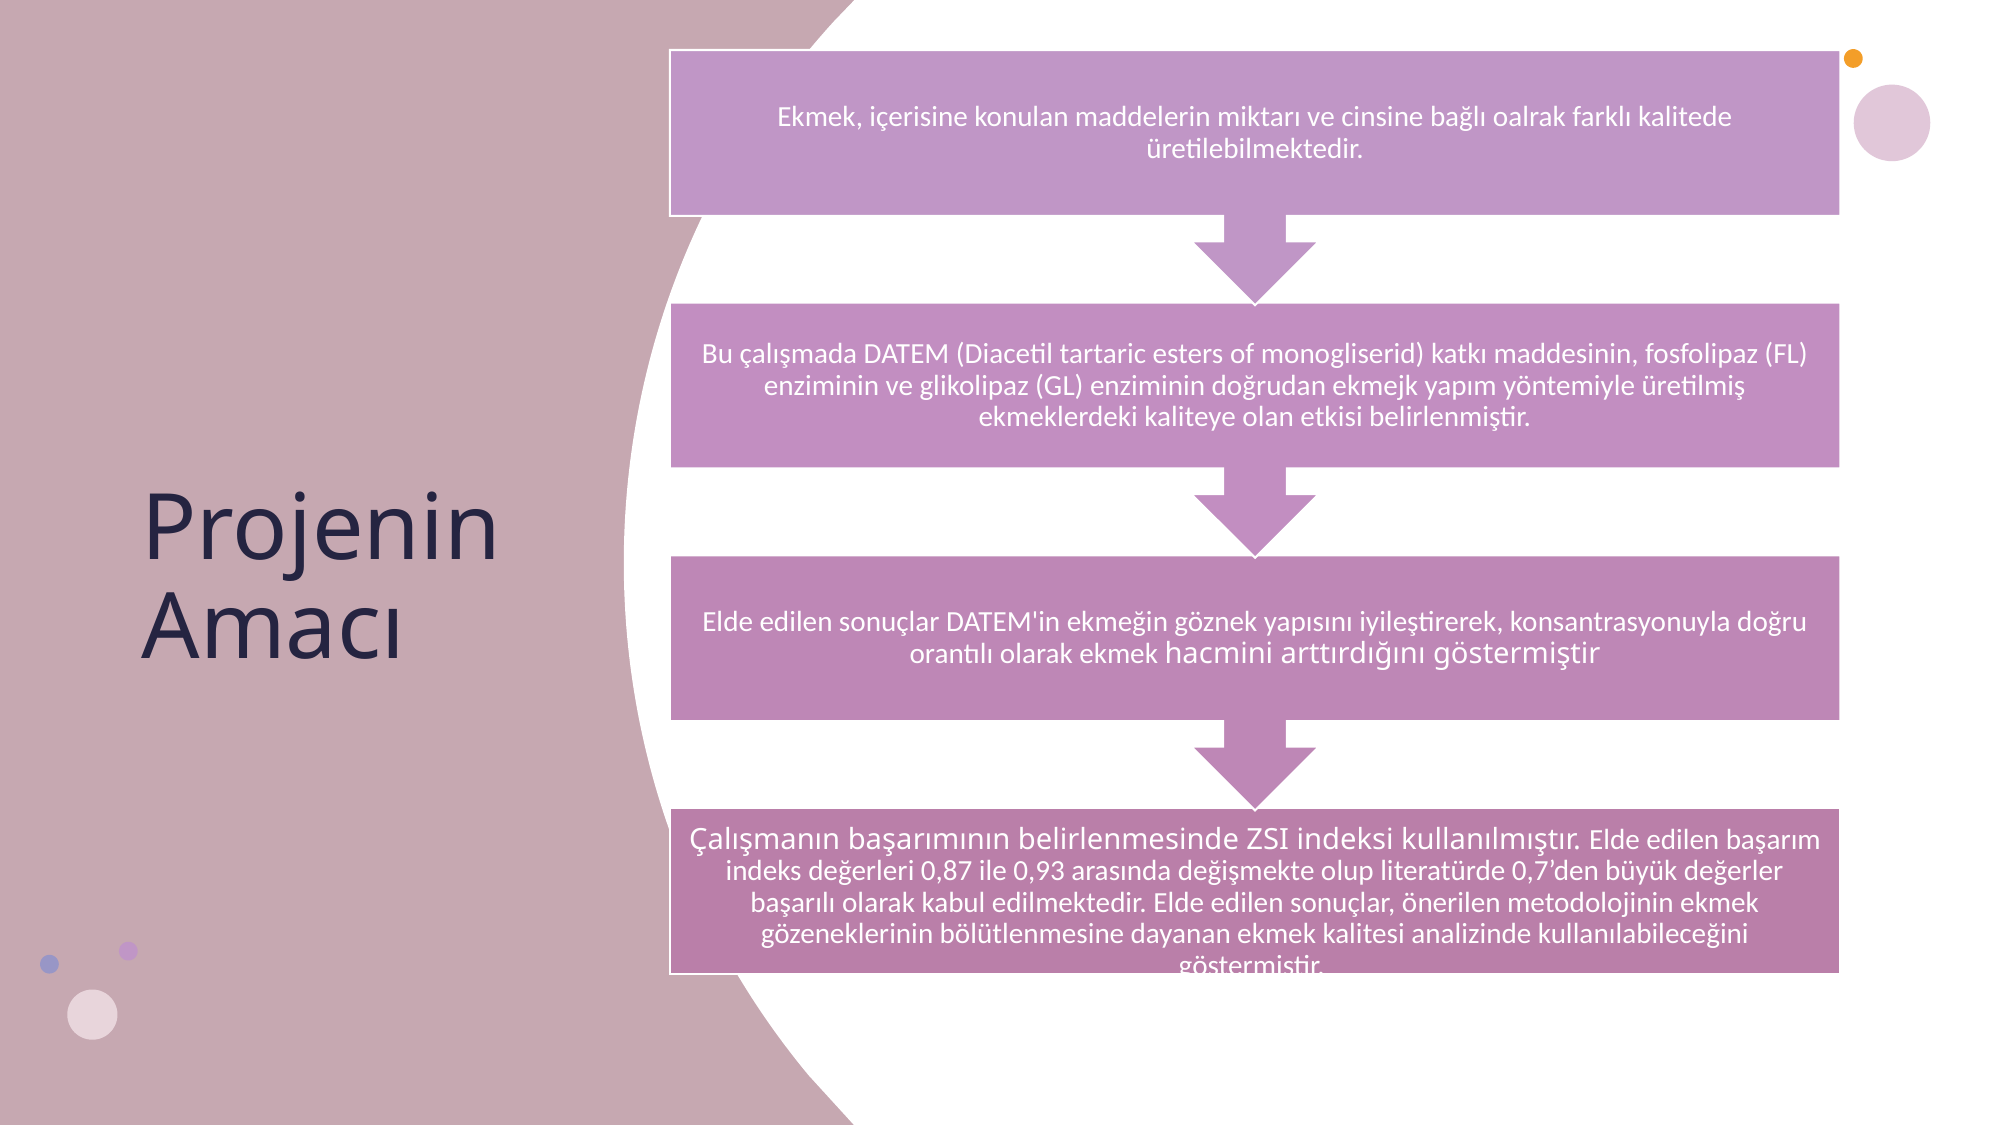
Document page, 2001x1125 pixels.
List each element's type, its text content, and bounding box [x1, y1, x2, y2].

text_box Bu çalışmada DATEM (Diacetil tartaric esters of monogliserid) katkı maddesinin, fosfolipaz (FL) enziminin ve glikolipaz (GL) enziminin doğrudan ekmejk yapım yöntemiyle üretilmiş ekmeklerdeki kaliteye olan etkisi belirlenmiştir. [669, 302, 1841, 558]
text_box Çalışmanın başarımının belirlenmesinde ZSI indeksi kullanılmıştır. Elde edilen başarım indeks değerleri 0,87 ile 0,93 arasında değişmekte olup literatürde 0,7’den büyük değerler başarılı olarak kabul edilmektedir. Elde edilen sonuçlar, önerilen metodolojinin ekmek gözeneklerinin bölütlenmesine dayanan ekmek kalitesi analizinde kullanılabileceğini göstermiştir. [669, 807, 1841, 974]
text_box Elde edilen sonuçlar DATEM'in ekmeğin göznek yapısını iyileştirerek, konsantrasyonuyla doğru orantılı olarak ekmek hacmini arttırdığını göstermiştir [669, 555, 1841, 811]
title Projenin Amacı [126, 156, 597, 1003]
text_box [0, 0, 2000, 1125]
text_box Ekmek, içerisine konulan maddelerin miktarı ve cinsine bağlı oalrak farklı kalitede üretilebilmektedir. [669, 50, 1841, 306]
